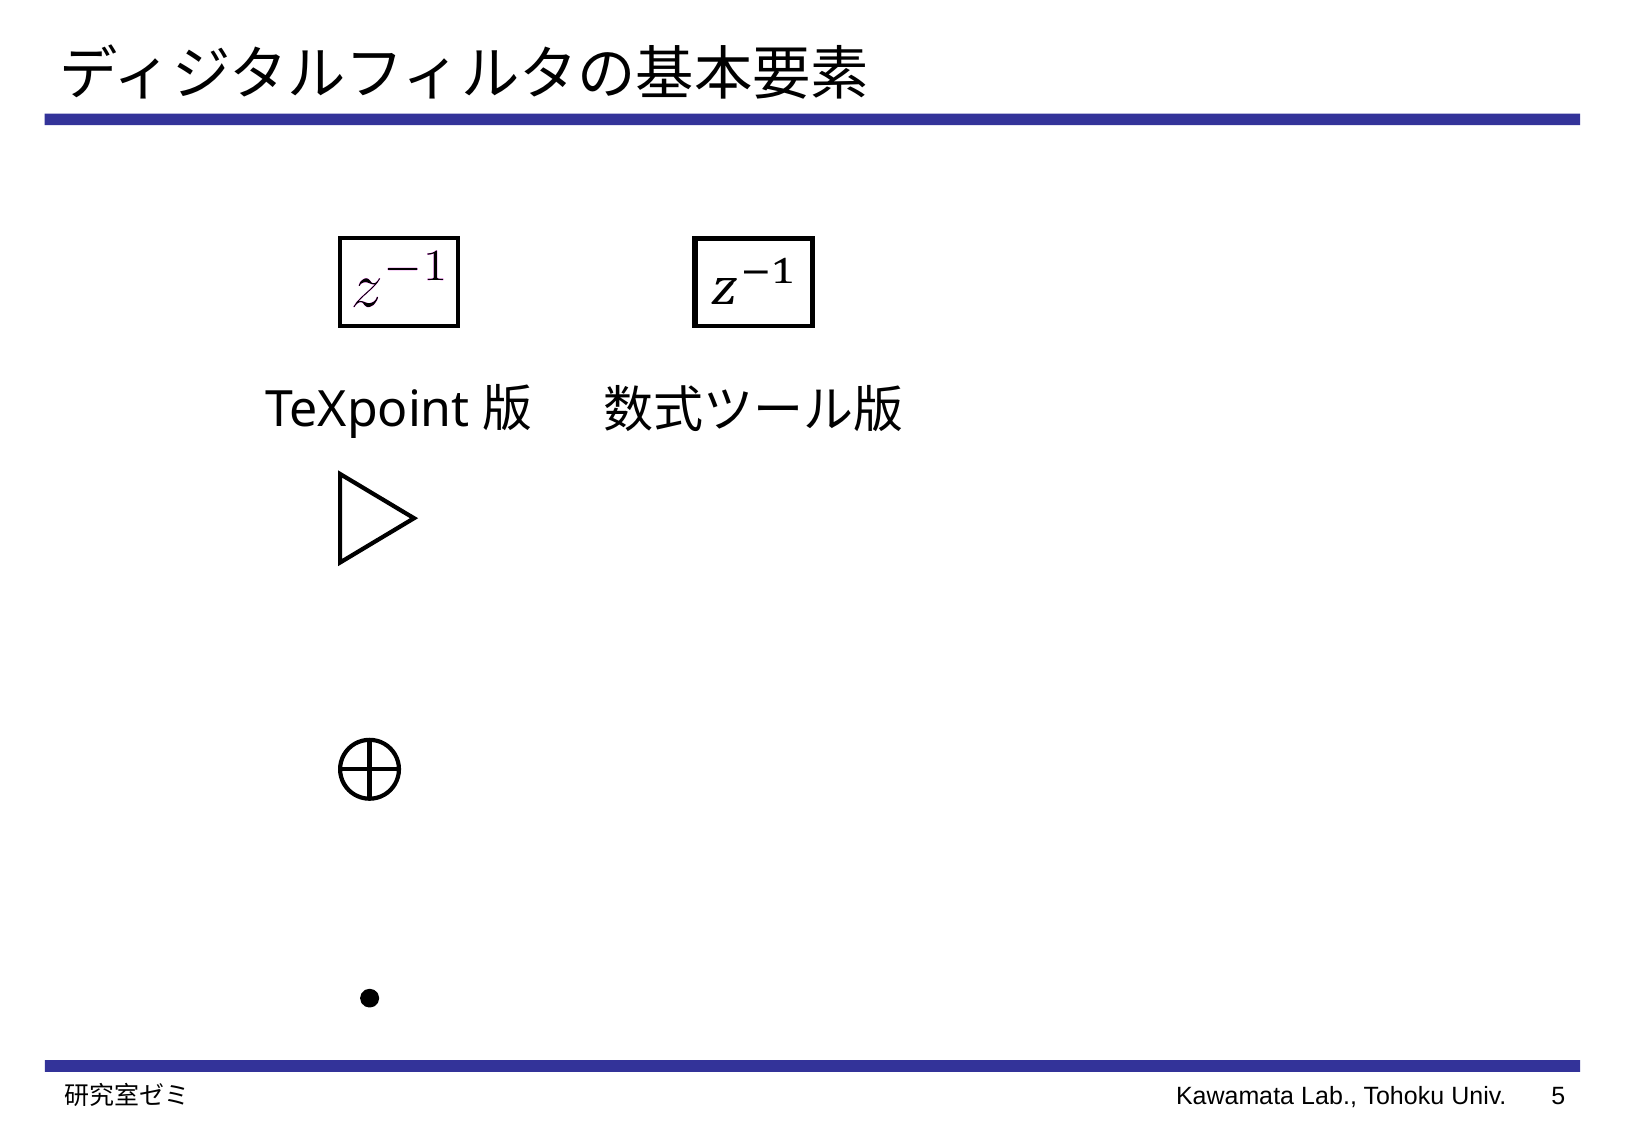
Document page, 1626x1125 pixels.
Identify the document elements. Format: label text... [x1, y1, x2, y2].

text_box 数式ツール版 [588, 369, 919, 445]
text_box TeXpoint版 [250, 368, 548, 444]
text_box [362, 990, 378, 1006]
text_box [694, 237, 813, 327]
title ディジタルフィルタの基本要素 [44, 28, 1566, 114]
picture [352, 246, 447, 310]
footer 研究室ゼミ [49, 1071, 1160, 1118]
slide_number <number> [1506, 1071, 1581, 1118]
